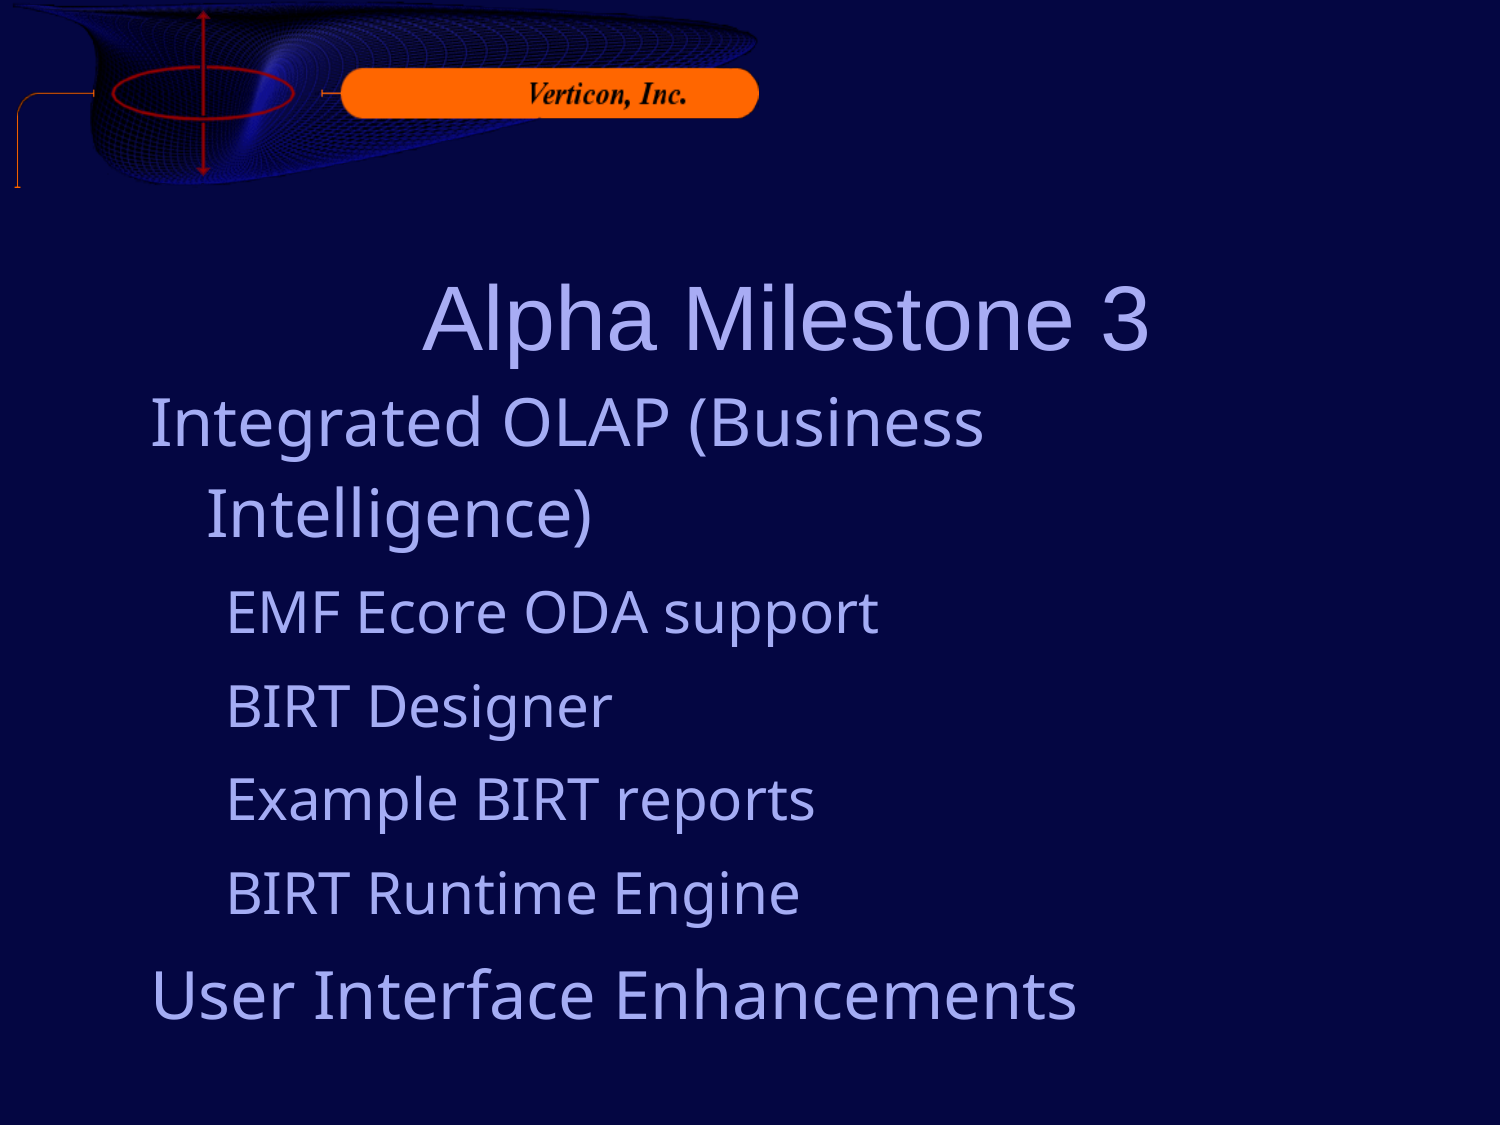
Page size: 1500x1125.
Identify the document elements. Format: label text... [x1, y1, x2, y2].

title Alpha Milestone 3 [112, 224, 1463, 413]
list Integrated OLAP (Business Intelligence) EMF Ecore ODA support BIRT Designer Example BIRT reports BIRT Runtime Engine User Interface Enhancements [150, 375, 1385, 1056]
picture [8, 0, 759, 188]
